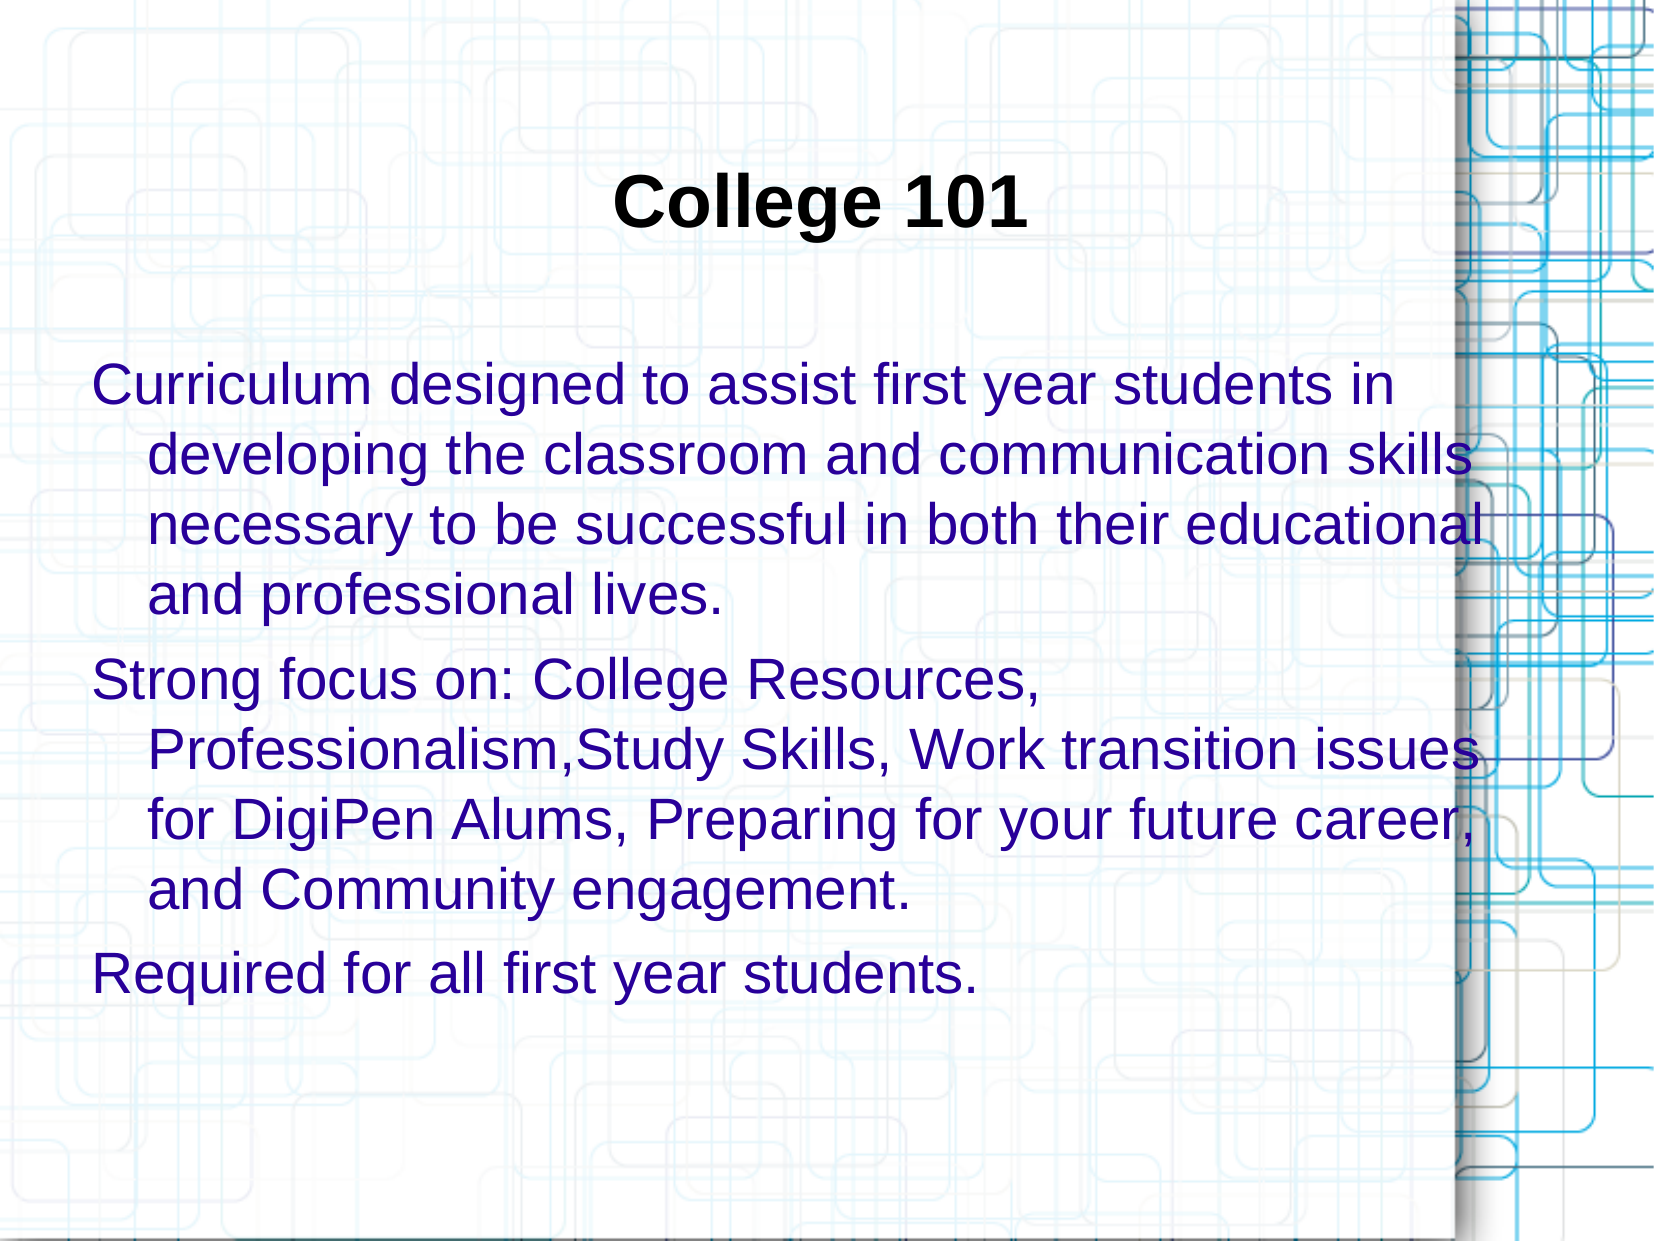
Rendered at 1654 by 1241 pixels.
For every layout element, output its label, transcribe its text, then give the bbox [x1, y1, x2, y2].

list Curriculum designed to assist first year students in developing the classroom and communication skills necessary to be successful in both their educational and professional lives. Strong focus on: College Resources, Professionalism,Study Skills, Work transition issues for DigiPen Alums, Preparing for your future career, and Community engagement. Required for all first year students. [76, 240, 1530, 1241]
picture [0, 0, 1654, 1241]
title College 101 [123, 123, 1530, 240]
